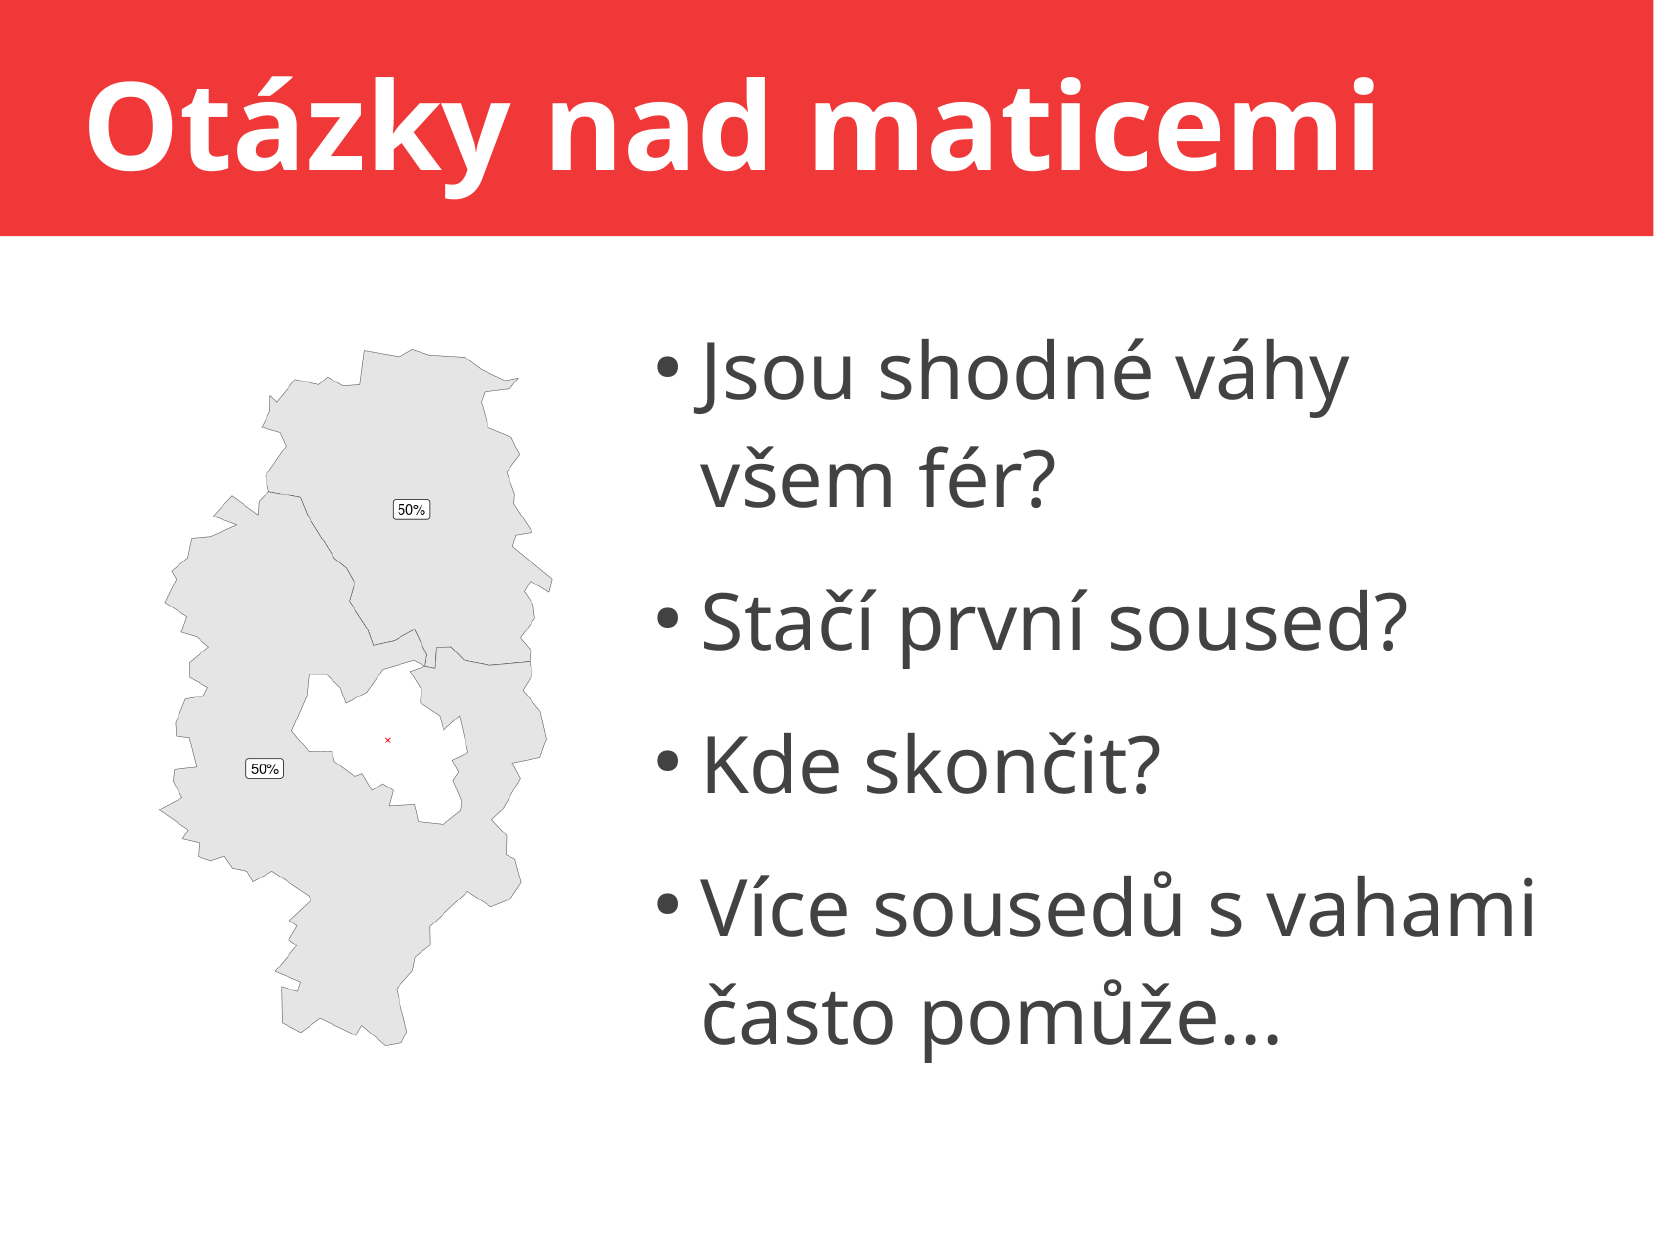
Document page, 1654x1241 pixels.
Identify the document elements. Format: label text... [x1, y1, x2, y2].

list Jsou shodné váhy všem fér? Stačí první soused? Kde skončit? Více sousedů s vahami často pomůže... [637, 314, 1564, 1080]
title Otázky nad maticemi [82, 19, 1571, 227]
picture [68, 314, 637, 1080]
